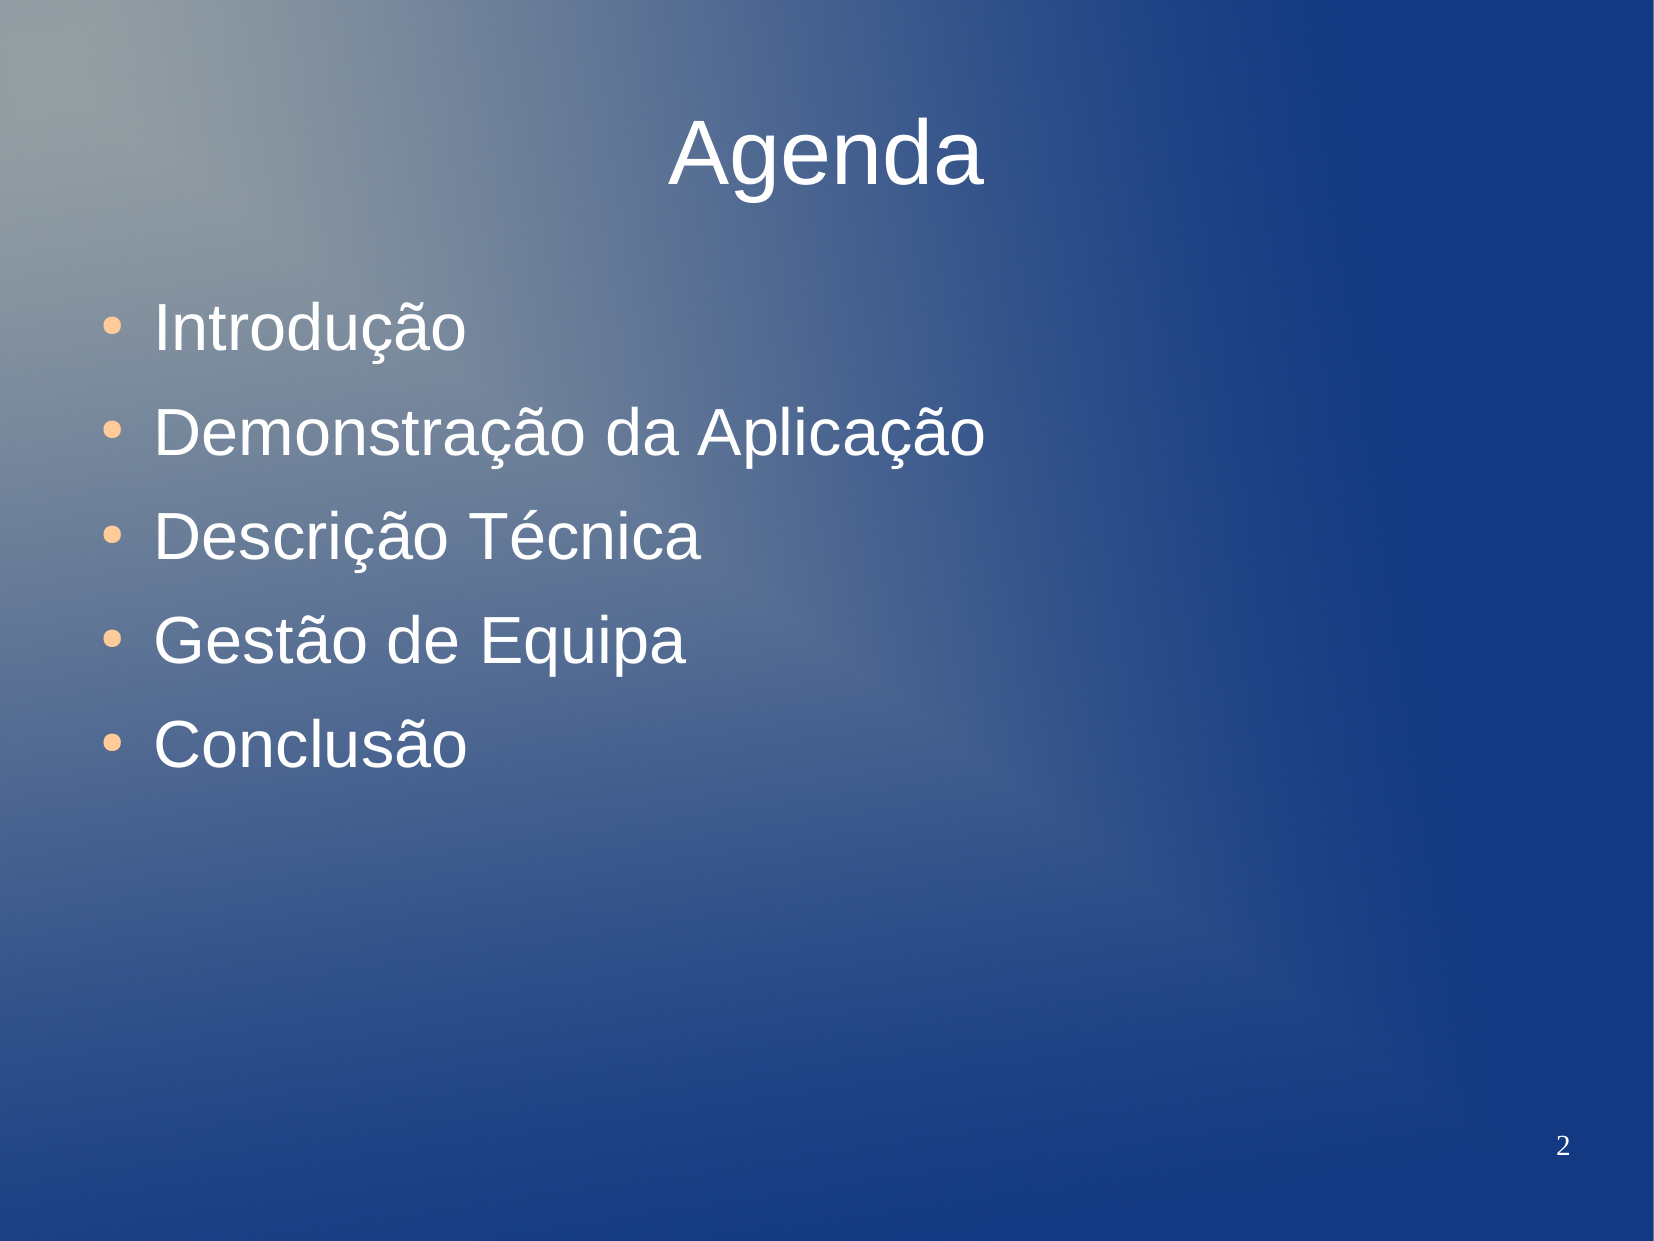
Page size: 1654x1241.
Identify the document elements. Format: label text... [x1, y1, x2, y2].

list Introdução Demonstração da Aplicação Descrição Técnica Gestão de Equipa Conclusão [82, 290, 1571, 1109]
title Agenda [82, 49, 1571, 257]
picture [0, 0, 1654, 1241]
